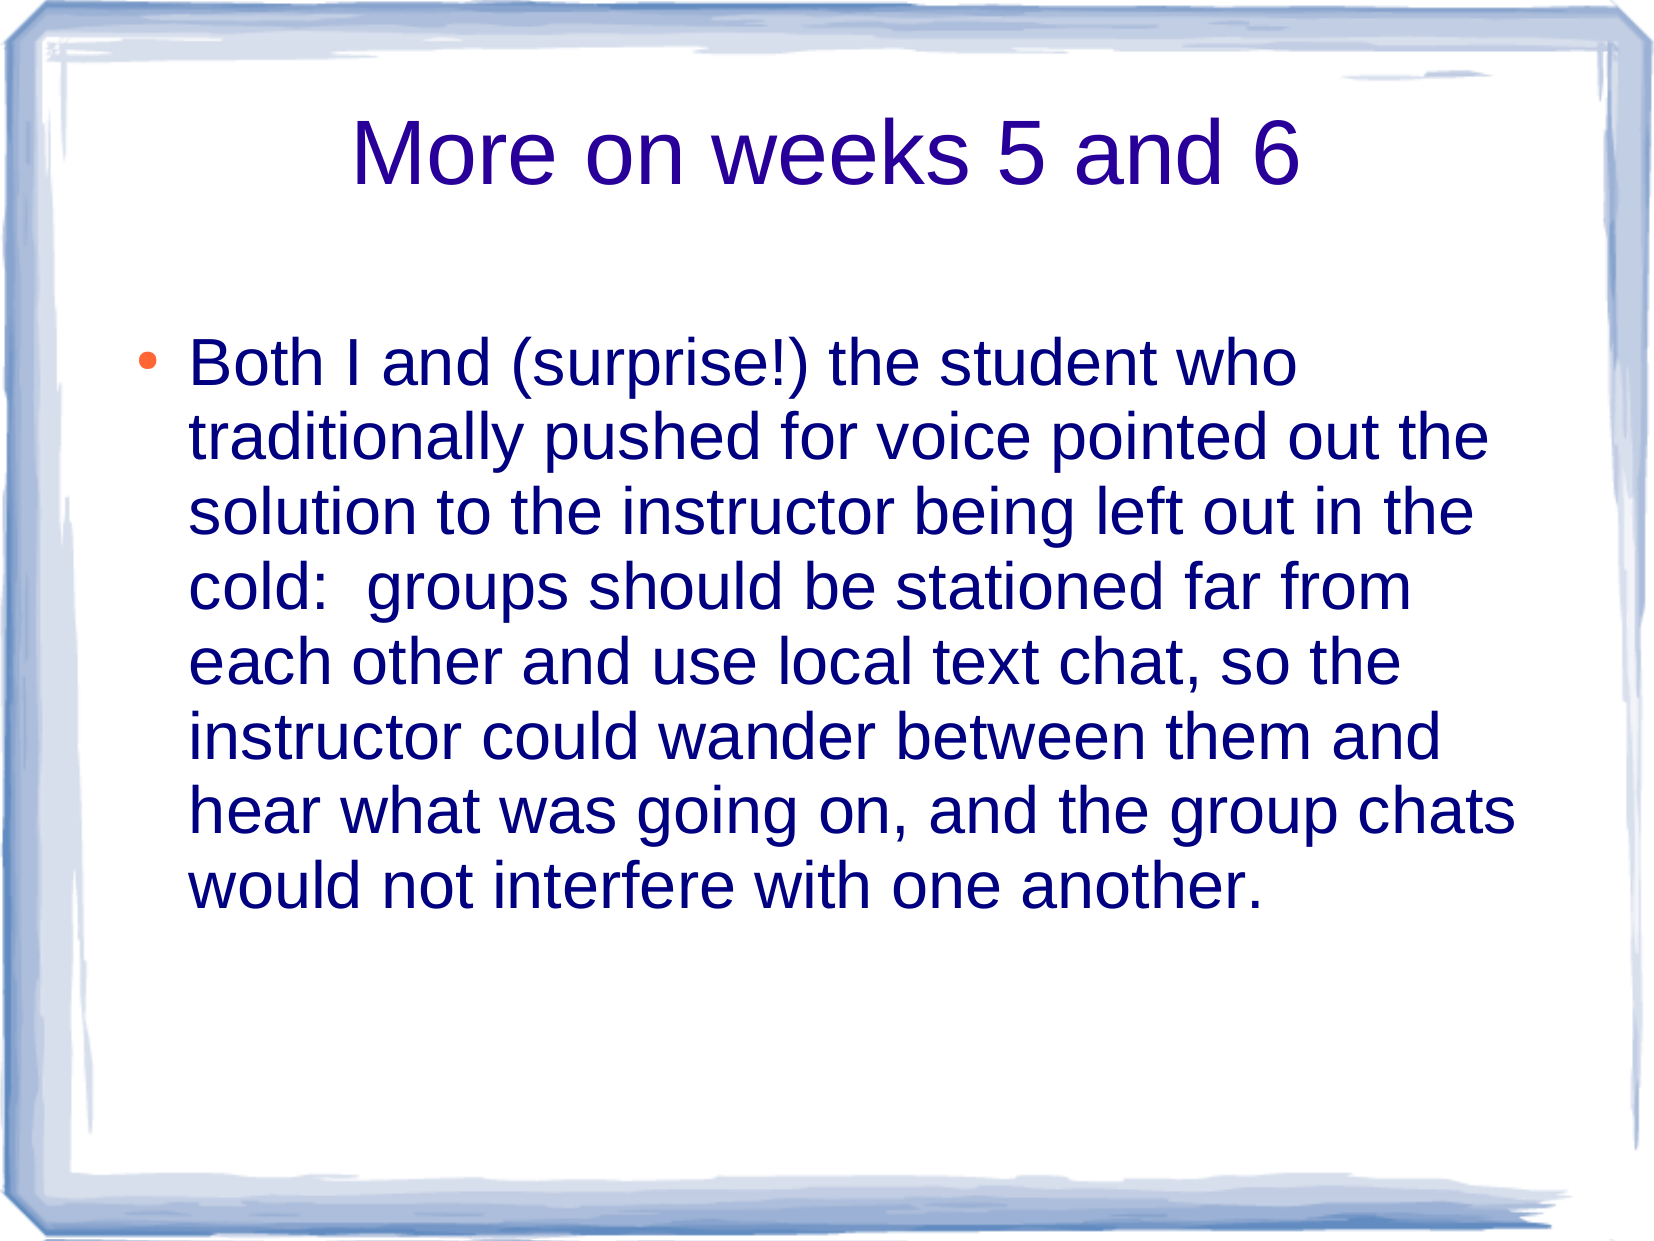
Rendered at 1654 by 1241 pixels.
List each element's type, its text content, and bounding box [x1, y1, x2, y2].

picture [0, 0, 1654, 1241]
list Both I and (surprise!) the student who traditionally pushed for voice pointed out the solution to the instructor being left out in the cold: groups should be stationed far from each other and use local text chat, so the instructor could wander between them and hear what was going on, and the group chats would not interfere with one another. [118, 324, 1571, 1028]
title More on weeks 5 and 6 [82, 56, 1571, 250]
